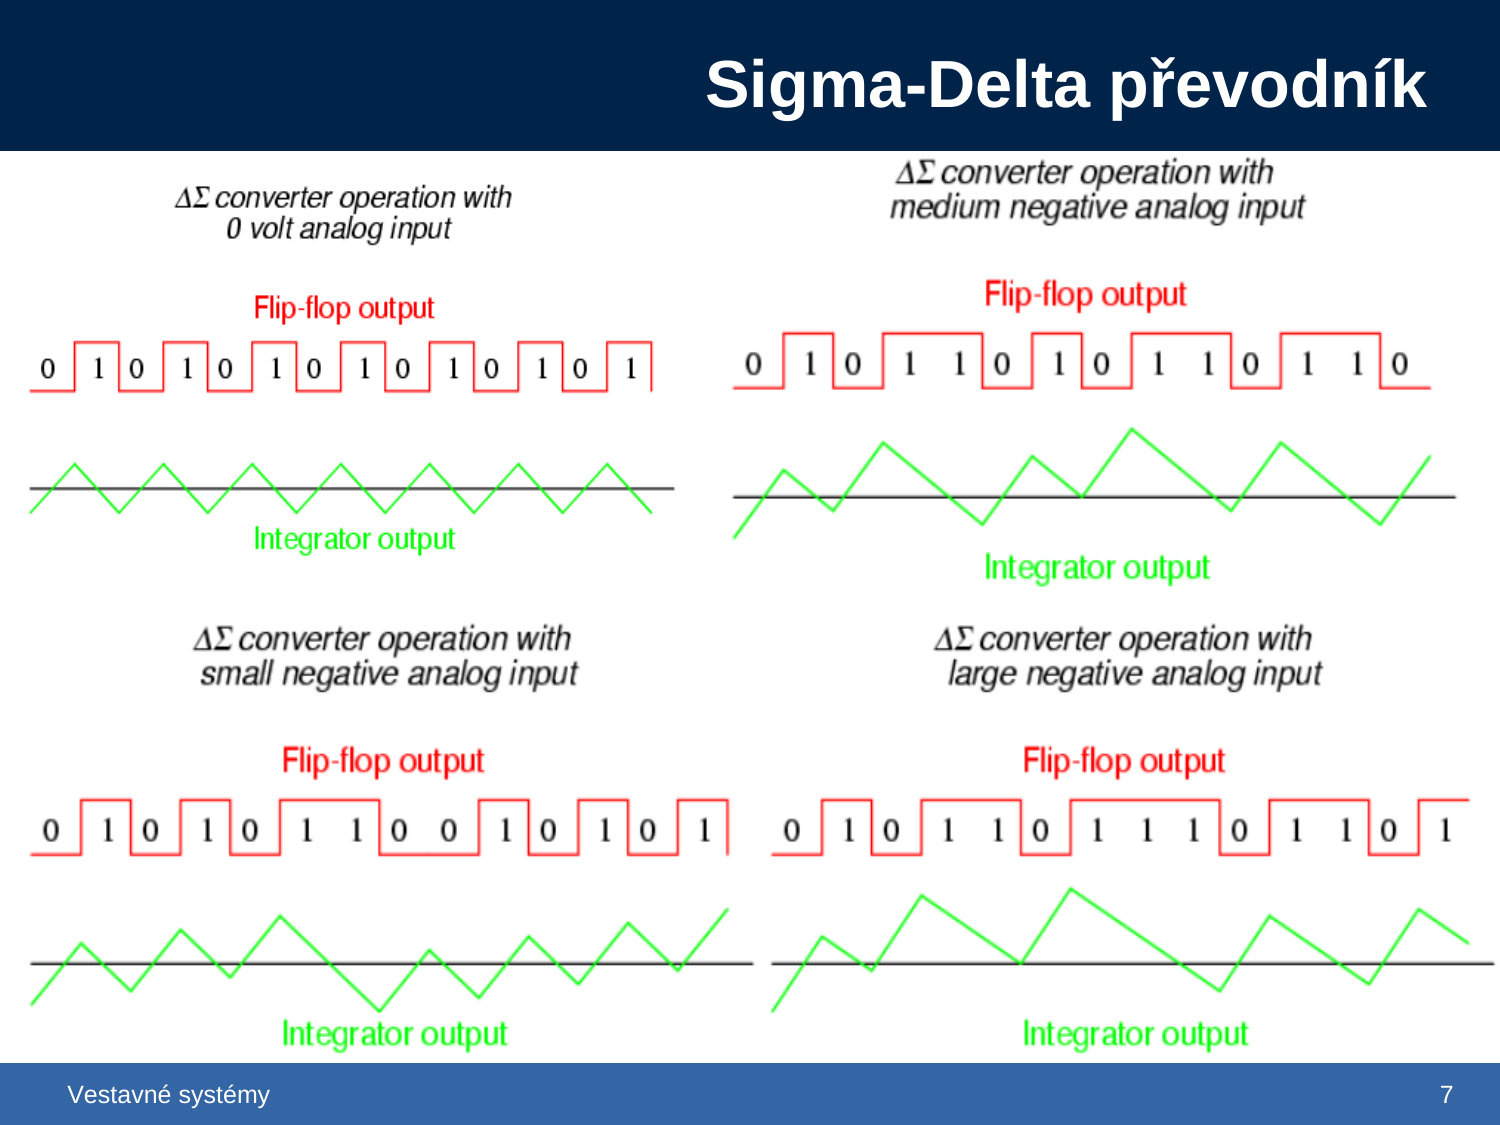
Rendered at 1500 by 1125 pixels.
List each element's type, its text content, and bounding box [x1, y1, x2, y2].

picture [0, 151, 1500, 1063]
title Sigma-Delta převodník [47, 0, 1443, 151]
